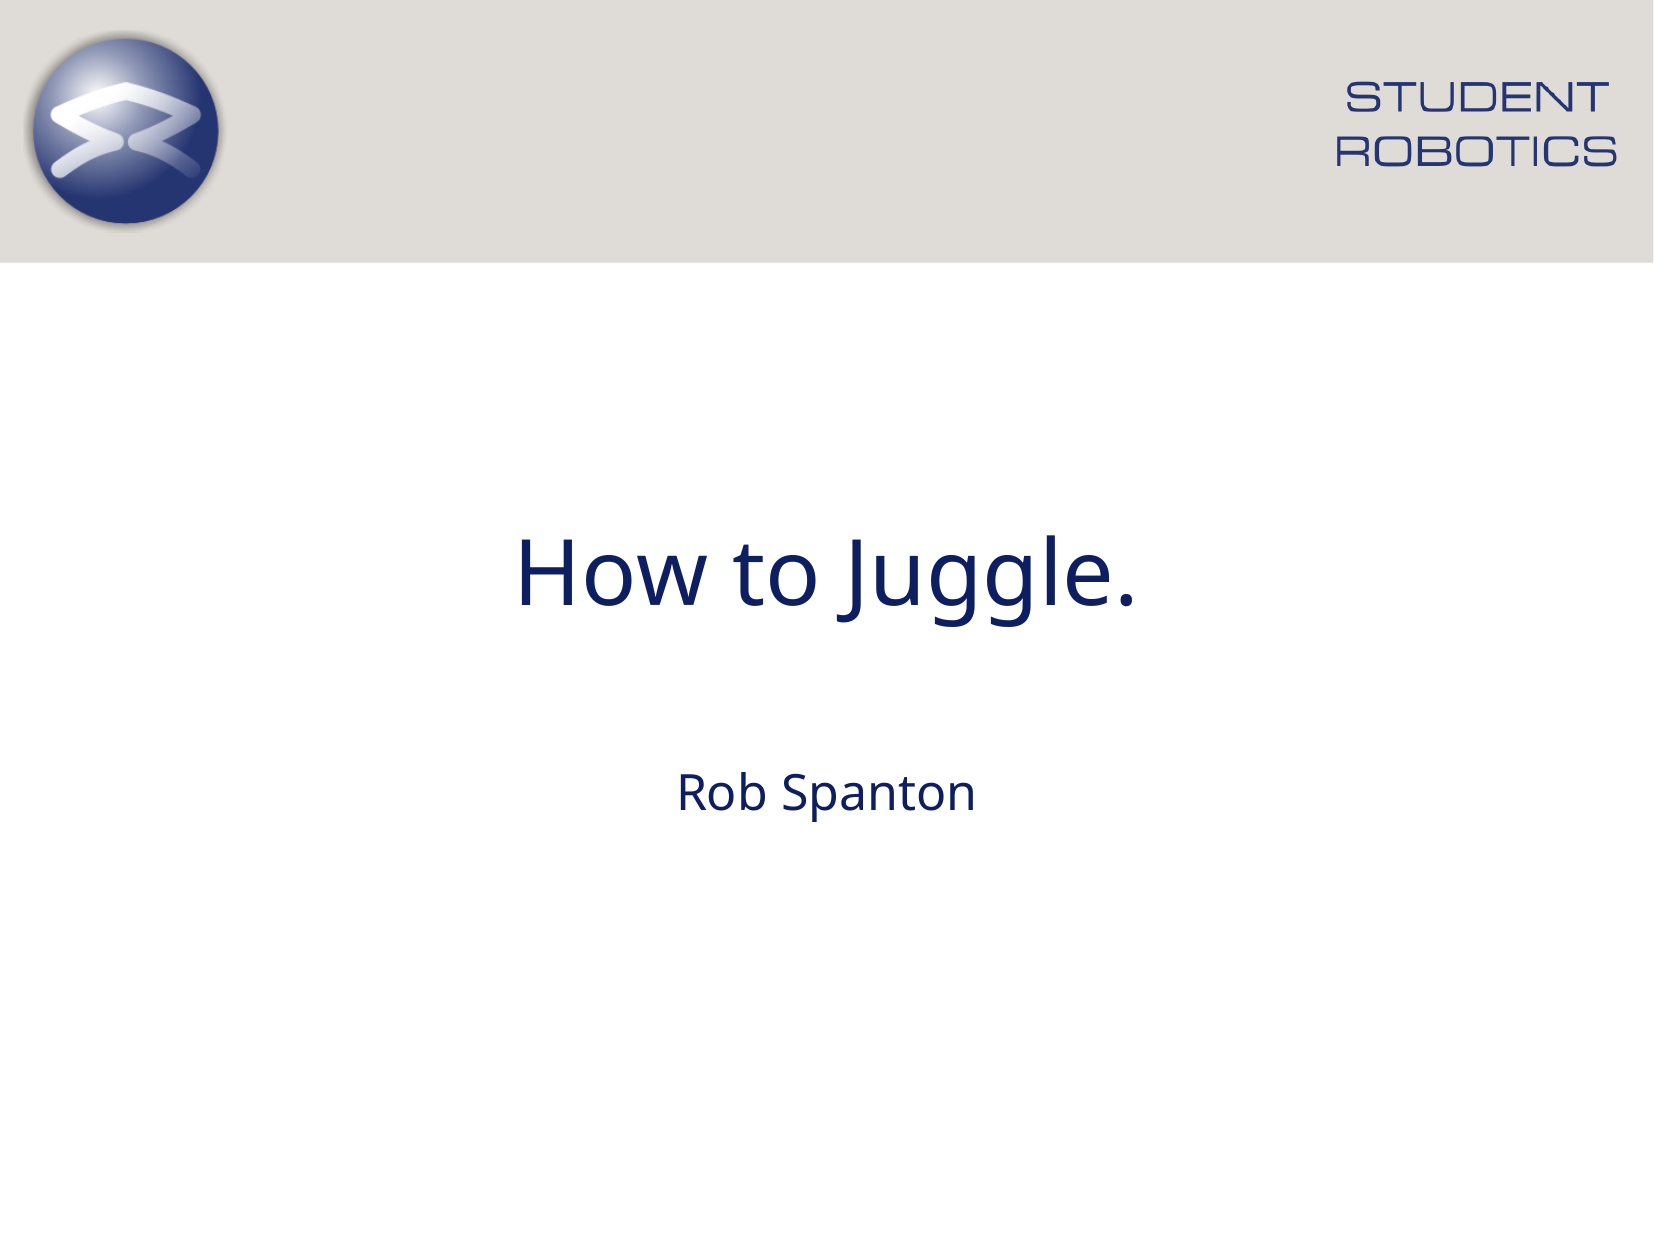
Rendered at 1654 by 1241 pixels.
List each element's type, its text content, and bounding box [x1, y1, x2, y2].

title How to Juggle. Rob Spanton [82, 119, 1571, 1214]
picture [1332, 68, 1633, 174]
picture [9, 19, 245, 245]
